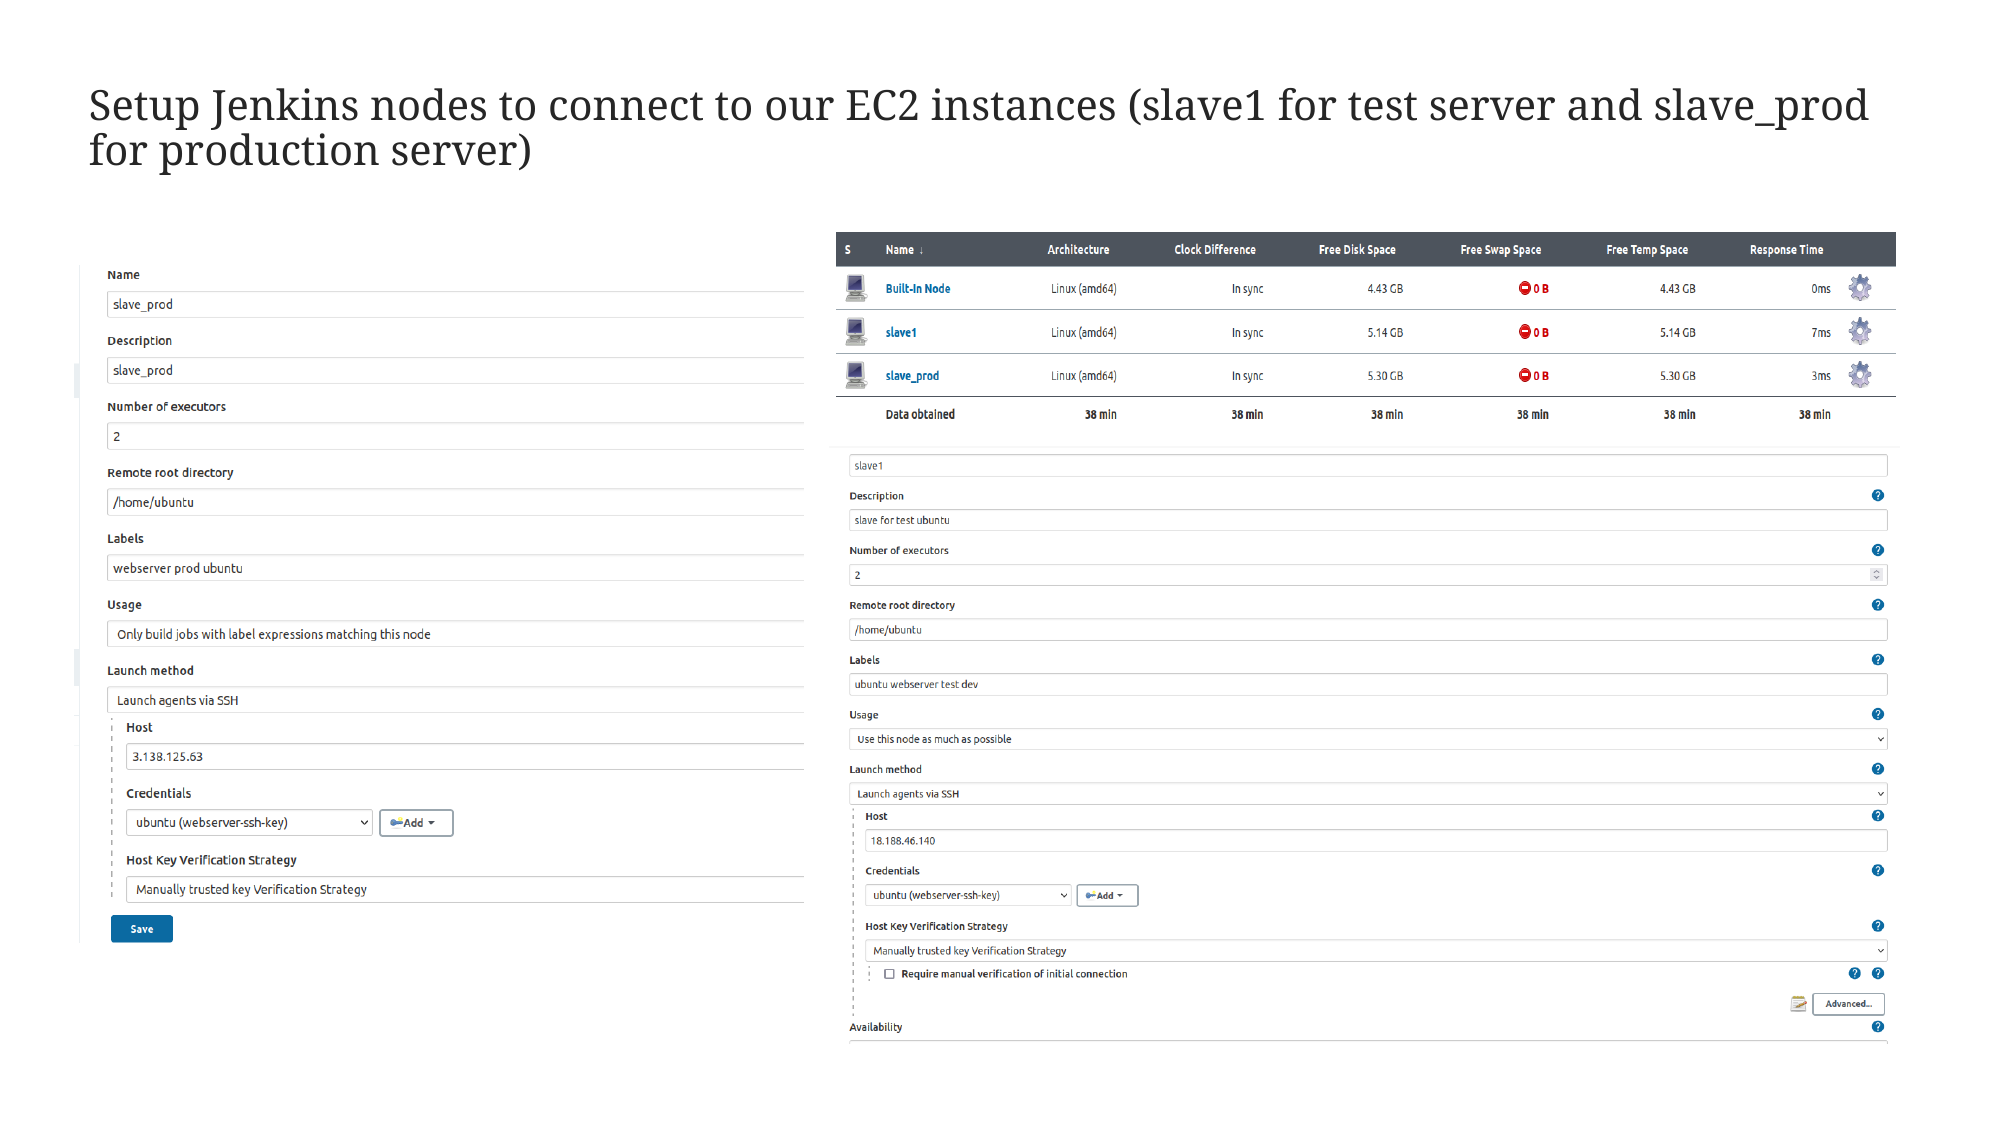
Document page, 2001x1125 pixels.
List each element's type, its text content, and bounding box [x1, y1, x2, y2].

picture [829, 446, 1900, 1047]
title Setup Jenkins nodes to connect to our EC2 instances (slave1 for test server and slave_prod for production server) [74, 70, 1947, 190]
picture [74, 265, 804, 943]
picture [829, 220, 1900, 427]
